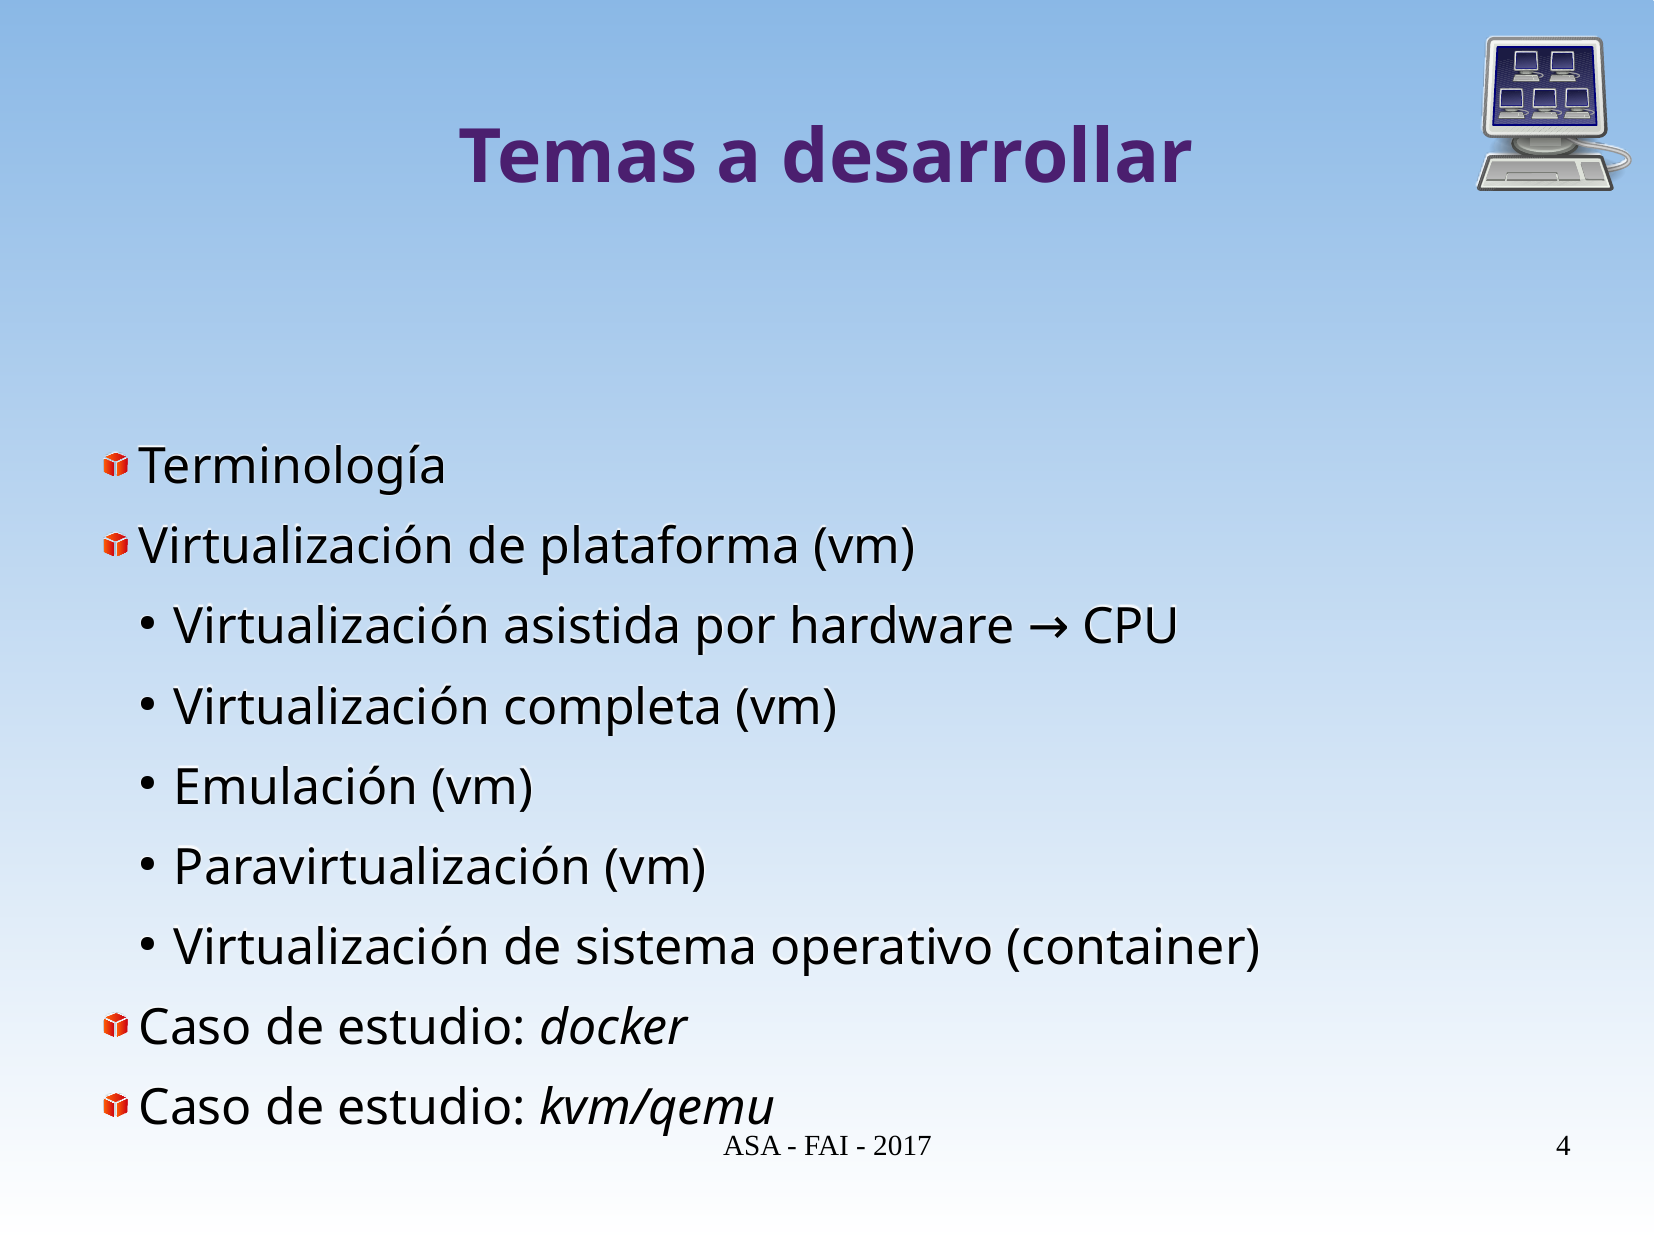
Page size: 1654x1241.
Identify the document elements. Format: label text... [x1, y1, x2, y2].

text_box Terminología Virtualización de plataforma (vm) Virtualización asistida por hardware → CPU Virtualización completa (vm) Emulación (vm) Paravirtualización (vm) Virtualización de sistema operativo (container) Caso de estudio: docker Caso de estudio: kvm/qemu [88, 422, 1585, 983]
title Temas a desarrollar [82, 49, 1571, 257]
picture [1473, 33, 1636, 195]
